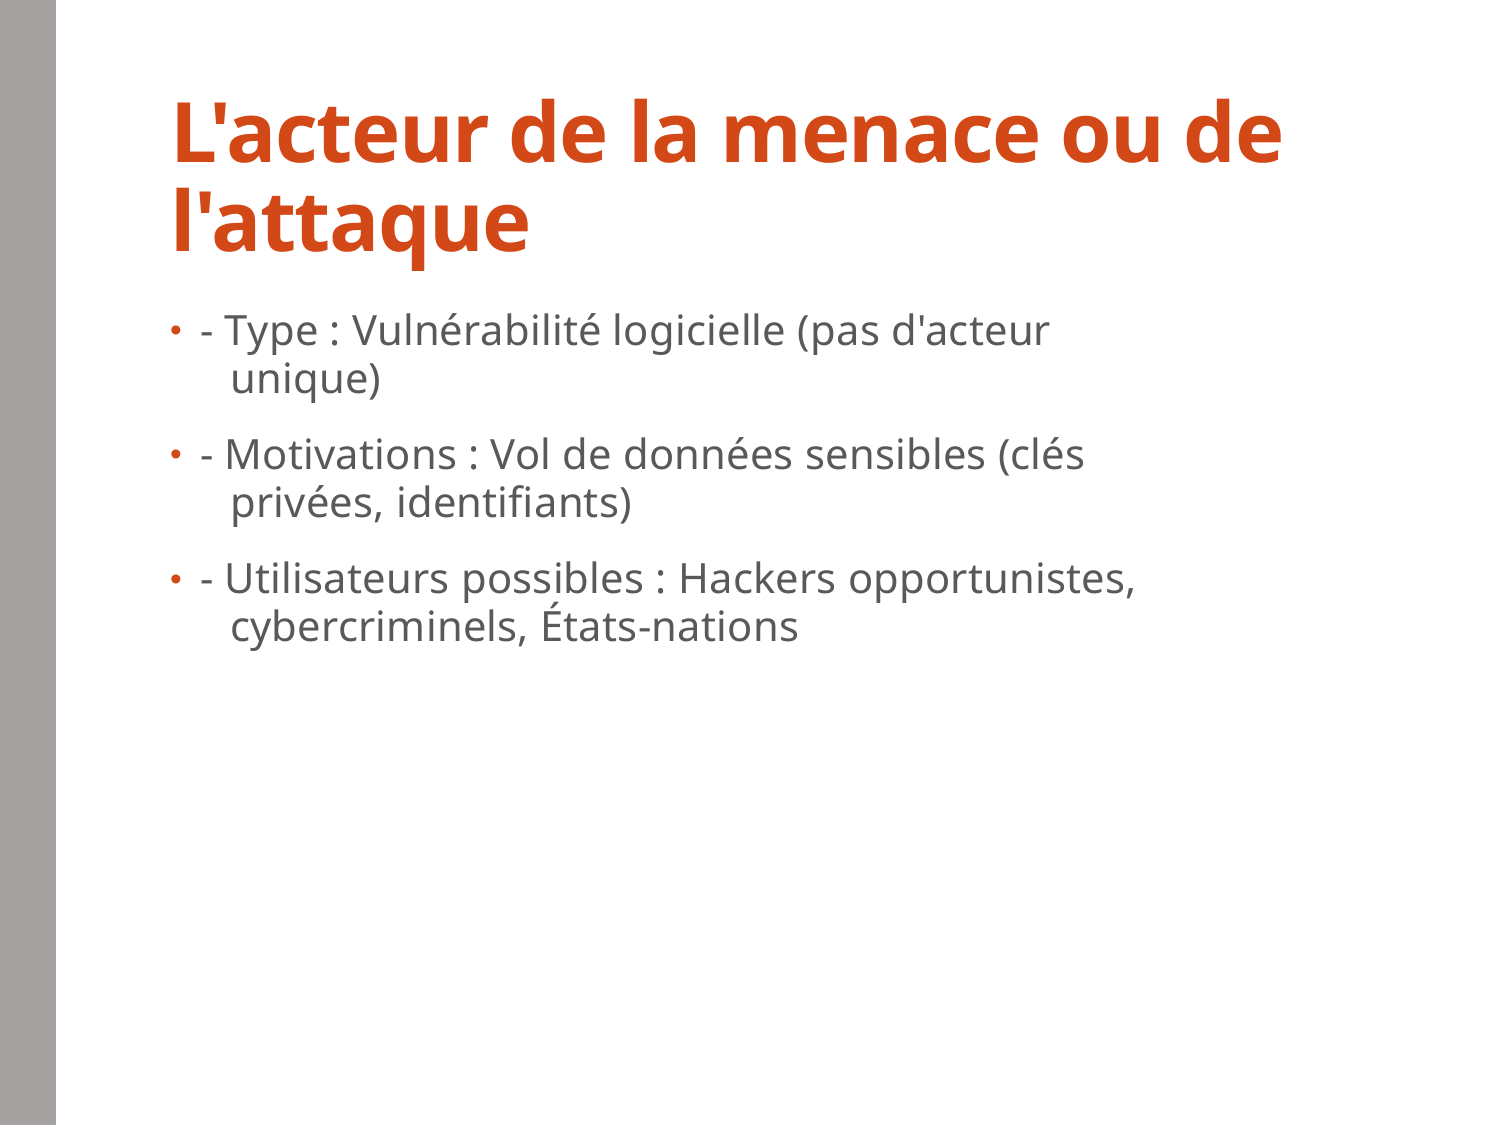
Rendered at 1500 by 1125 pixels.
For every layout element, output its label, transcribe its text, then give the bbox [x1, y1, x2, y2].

list - Type : Vulnérabilité logicielle (pas d'acteur unique) - Motivations : Vol de données sensibles (clés privées, identifiants) - Utilisateurs possibles : Hackers opportunistes, cybercriminels, États-nations [155, 299, 1213, 1014]
title L'acteur de la menace ou de l'attaque [155, 60, 1348, 278]
